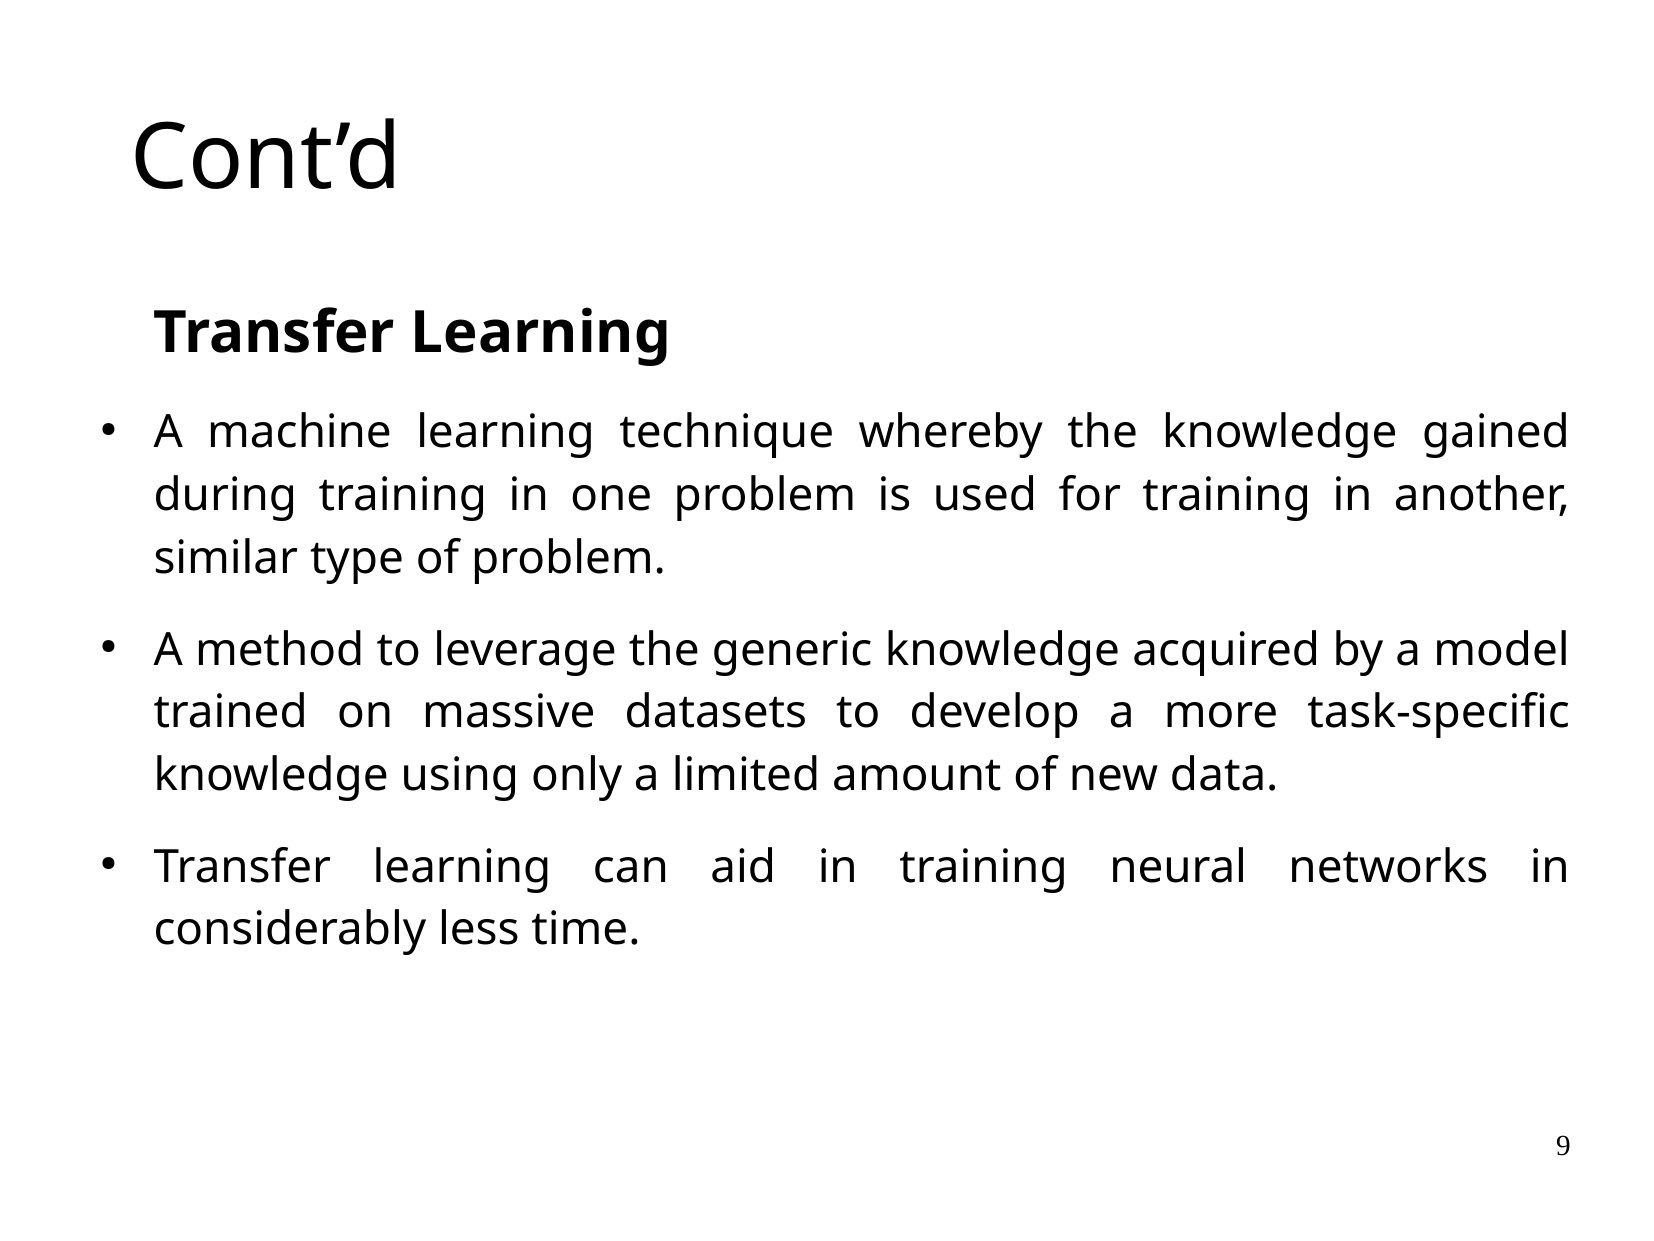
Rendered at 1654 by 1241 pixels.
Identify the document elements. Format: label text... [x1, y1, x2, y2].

title Cont’d [82, 49, 1571, 257]
list Transfer Learning A machine learning technique whereby the knowledge gained during training in one problem is used for training in another, similar type of problem. A method to leverage the generic knowledge acquired by a model trained on massive datasets to develop a more task-specific knowledge using only a limited amount of new data. Transfer learning can aid in training neural networks in considerably less time. [82, 290, 1571, 1010]
